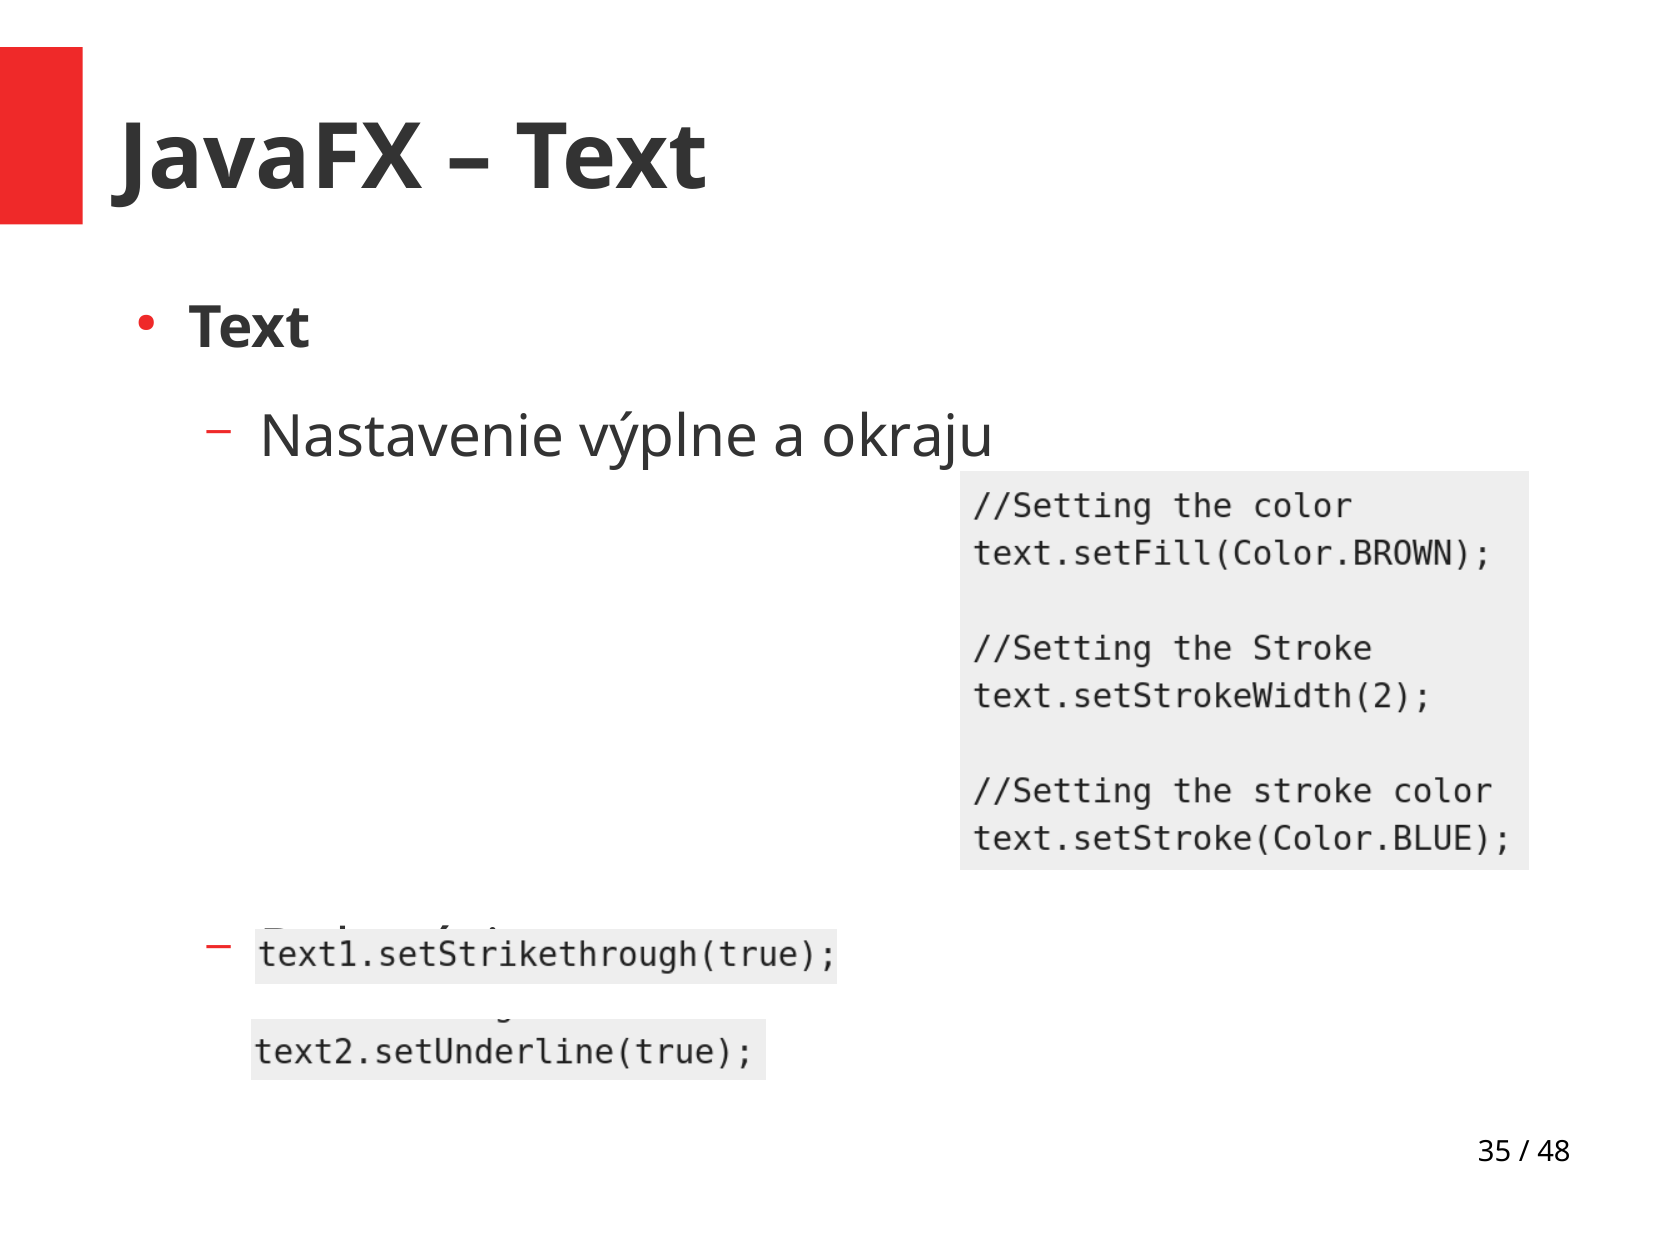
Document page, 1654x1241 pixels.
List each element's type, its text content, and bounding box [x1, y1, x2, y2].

picture [960, 471, 1529, 871]
list Text Nastavenie výplne a okraju Dekorácie textu [118, 285, 1536, 1005]
picture [251, 1019, 766, 1080]
picture [255, 929, 837, 984]
title JavaFX – Text [118, 49, 1571, 257]
